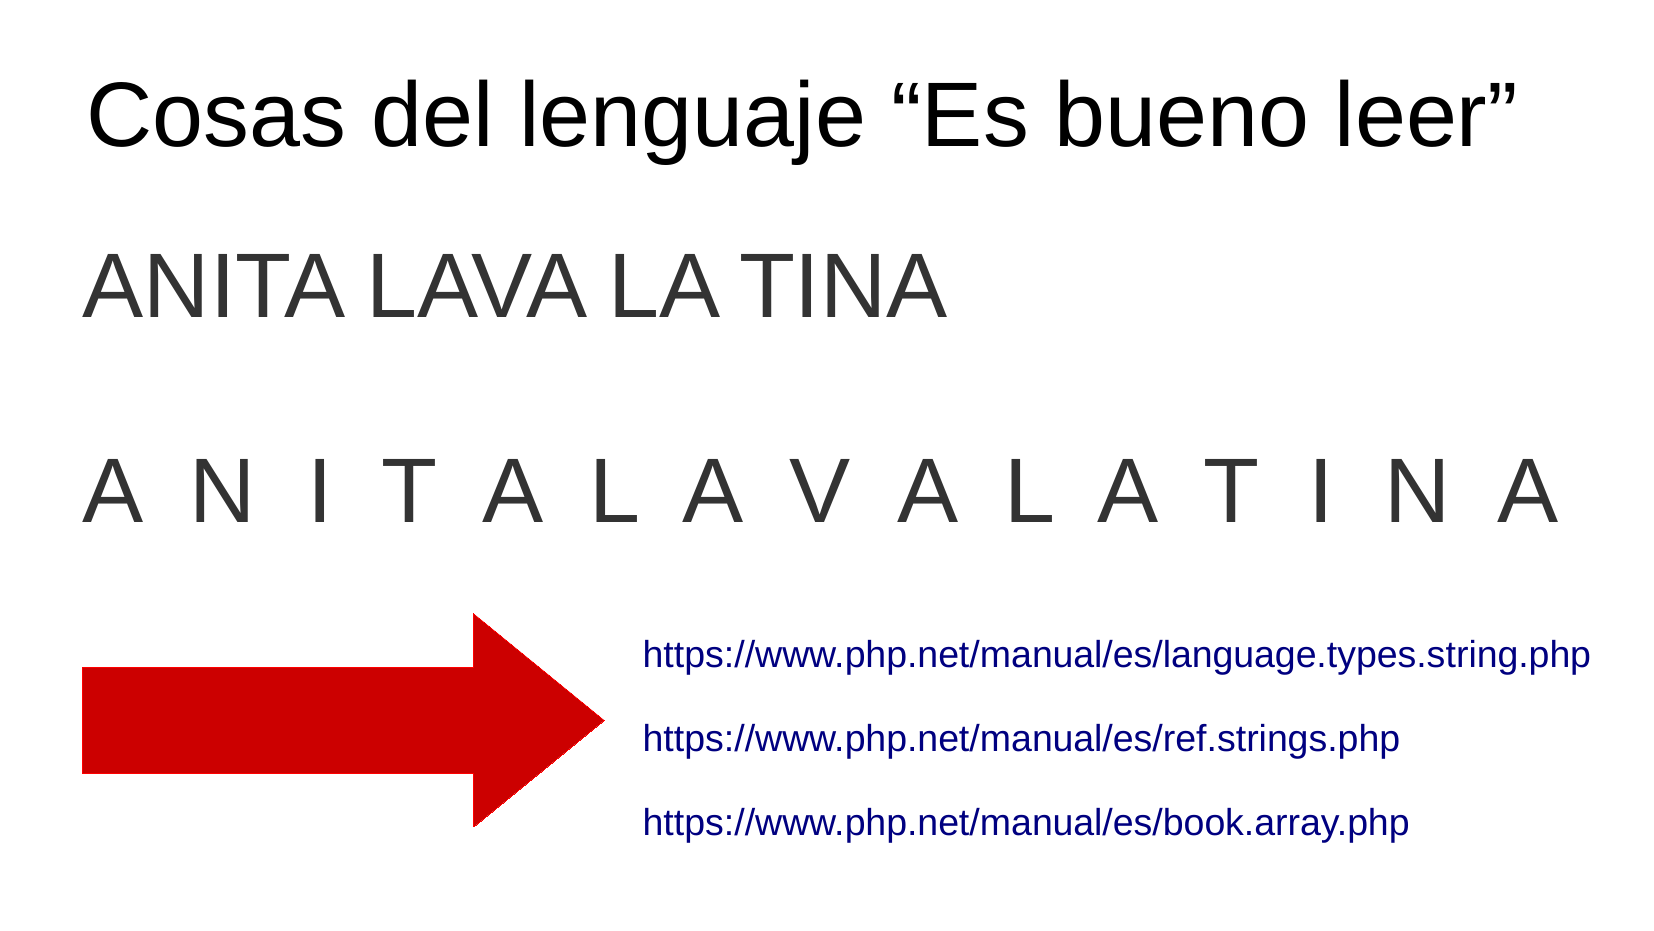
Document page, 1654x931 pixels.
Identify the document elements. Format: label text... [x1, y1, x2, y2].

text_box [82, 613, 605, 827]
text_box https://www.php.net/manual/es/language.types.string.php https://www.php.net/manual/es/ref.strings.php https://www.php.net/manual/es/book.array.php [627, 625, 1607, 851]
subtitle ANITA LAVA LA TINA A N I T A L A V A L A T I N A [82, 200, 1571, 575]
title Cosas del lenguaje “Es bueno leer” [59, 37, 1548, 193]
